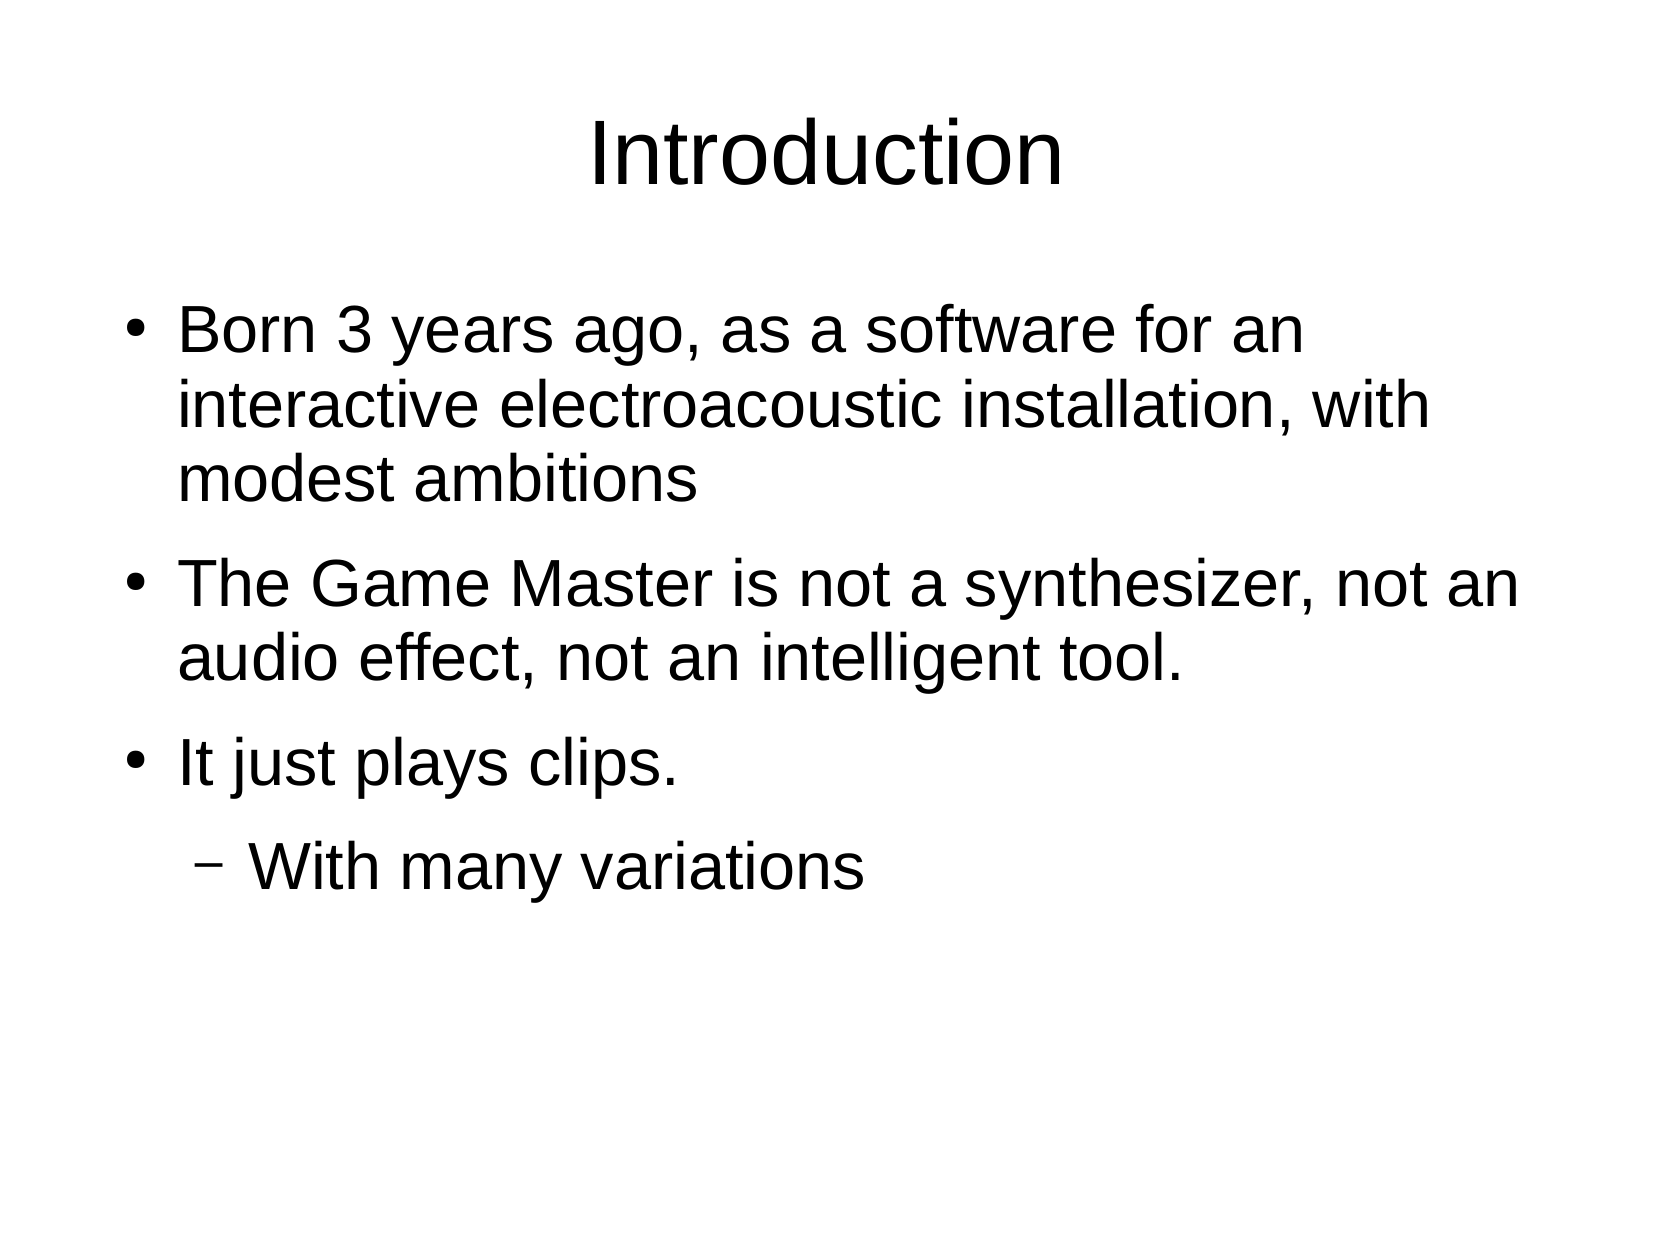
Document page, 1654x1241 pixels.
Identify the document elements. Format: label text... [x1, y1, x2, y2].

title Introduction [82, 49, 1571, 257]
list Born 3 years ago, as a software for an interactive electroacoustic installation, with modest ambitions The Game Master is not a synthesizer, not an audio effect, not an intelligent tool. It just plays clips. With many variations [106, 291, 1595, 1111]
